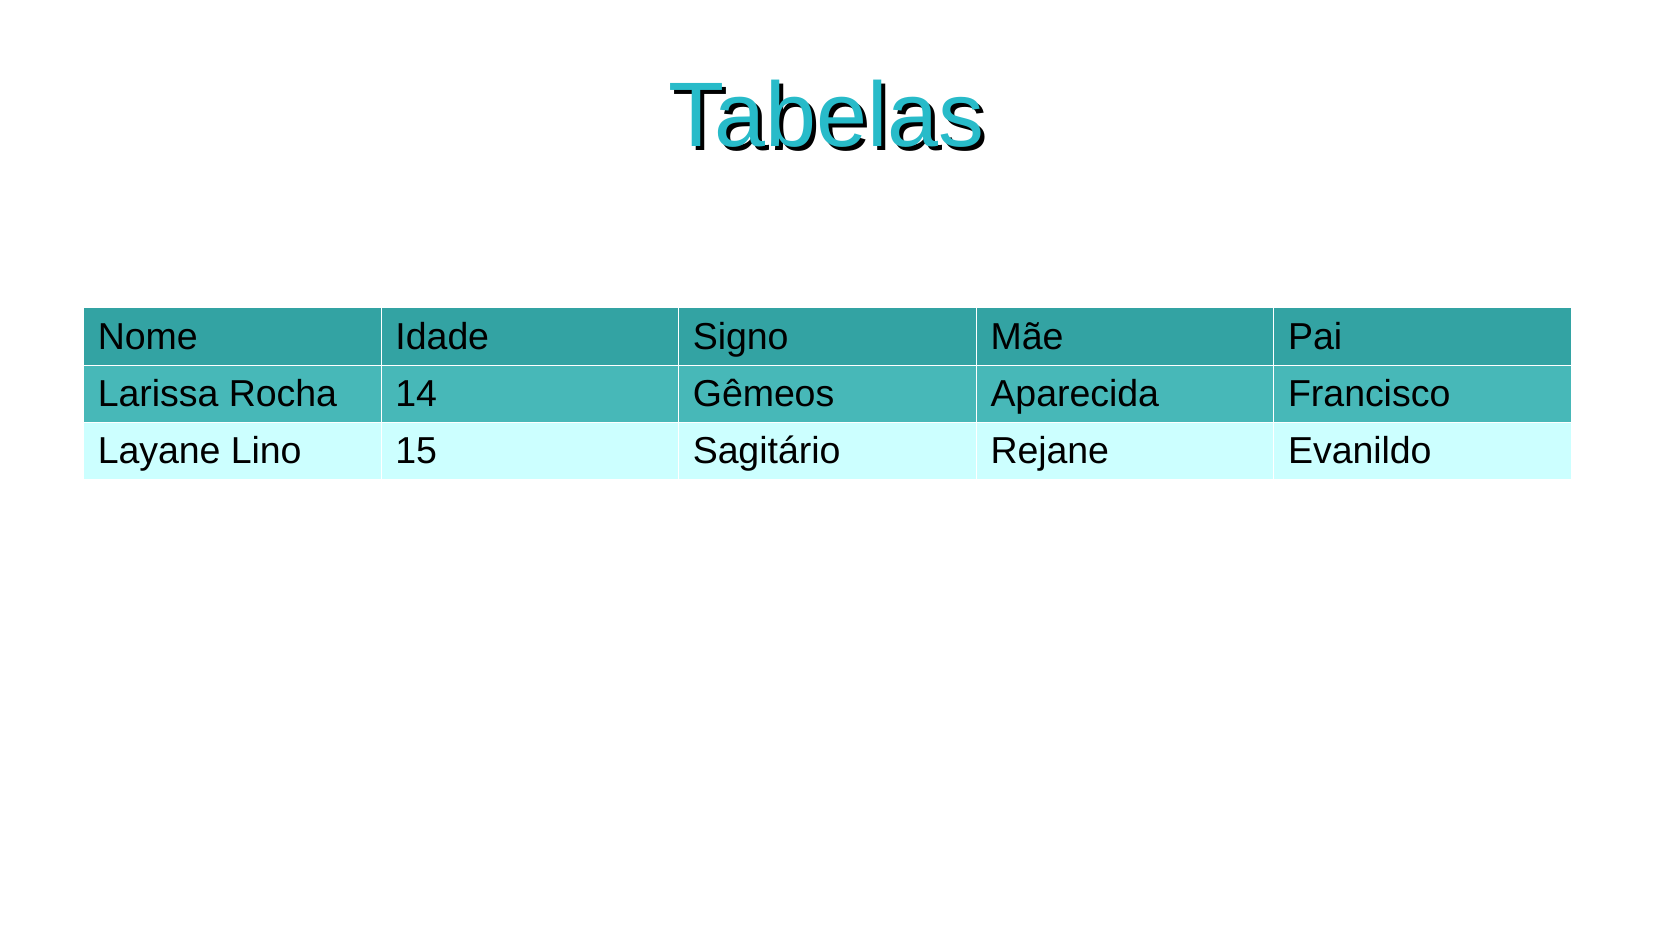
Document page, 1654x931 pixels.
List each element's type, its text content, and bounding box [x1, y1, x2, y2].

title Tabelas [82, 37, 1571, 193]
table_cell Sagitário [679, 423, 976, 479]
table_header Idade [382, 308, 678, 365]
table_header Mãe [977, 308, 1273, 365]
table_header Signo [679, 308, 976, 365]
table_cell 15 [382, 423, 678, 479]
table_header Nome [84, 308, 381, 365]
table_cell Larissa Rocha [84, 366, 381, 422]
table_cell Francisco [1274, 366, 1571, 422]
table_cell Gêmeos [679, 366, 976, 422]
table_cell Evanildo [1274, 423, 1571, 479]
table_cell 14 [382, 366, 678, 422]
table_cell Rejane [977, 423, 1273, 479]
table_cell Layane Lino [84, 423, 381, 479]
table_header Pai [1274, 308, 1571, 365]
table_cell Aparecida [977, 366, 1273, 422]
